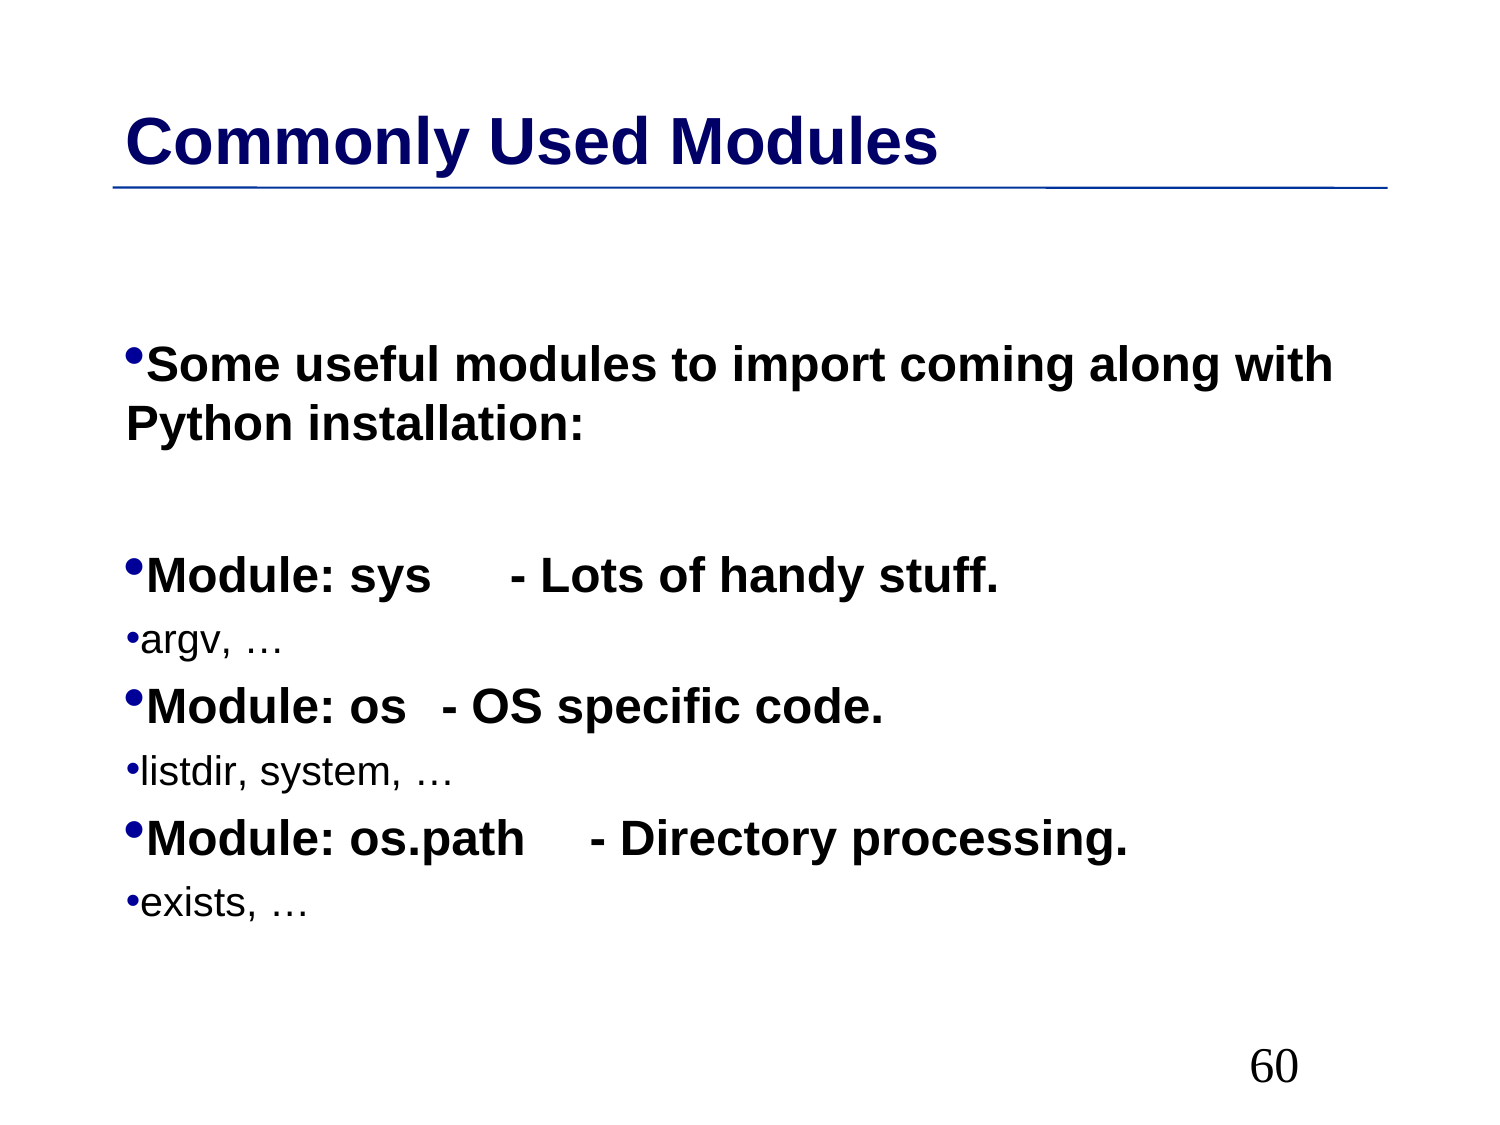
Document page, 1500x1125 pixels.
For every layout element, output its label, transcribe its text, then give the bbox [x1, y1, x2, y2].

title Commonly Used Modules [112, 90, 1388, 185]
text_box <number> [1074, 994, 1387, 1125]
list Some useful modules to import coming along with Python installation: Module: sys - Lots of handy stuff. argv, … Module: os - OS specific code. listdir, system, … Module: os.path - Directory processing. exists, … [112, 324, 1388, 939]
